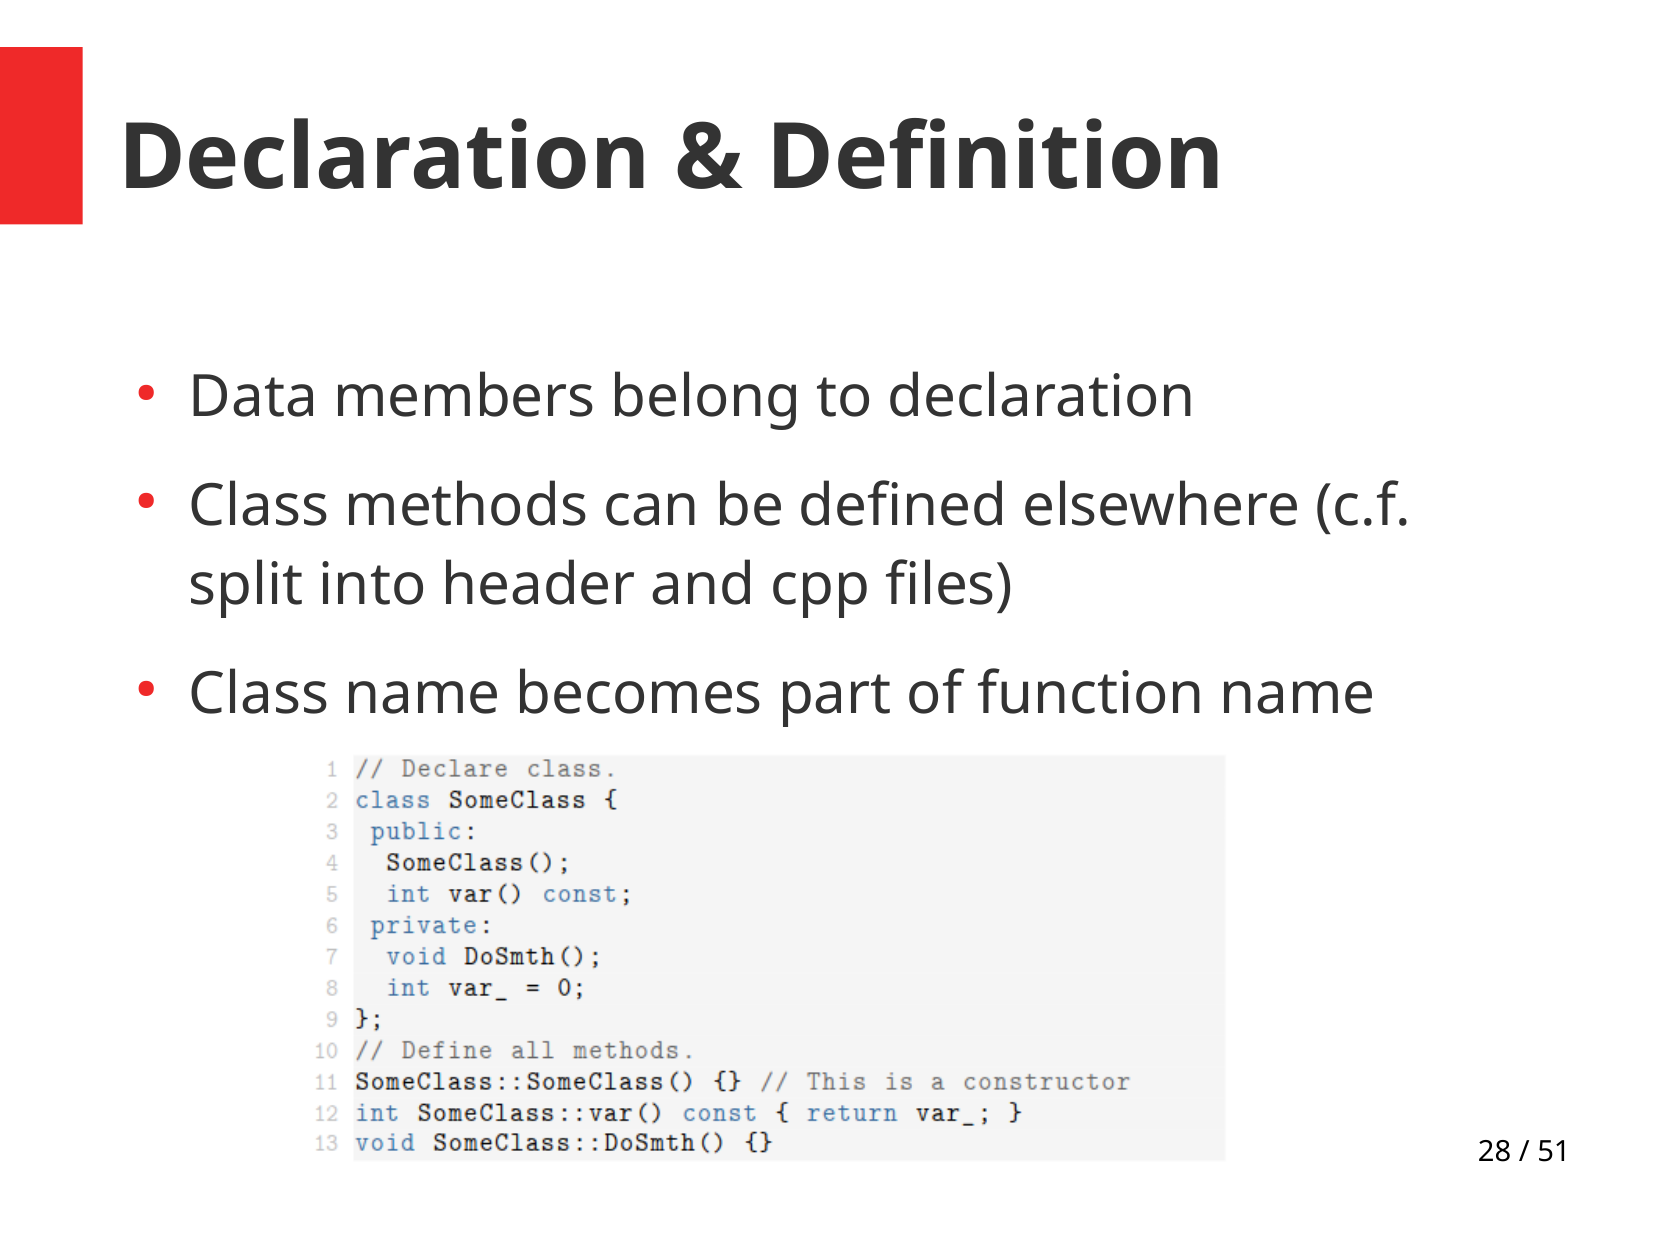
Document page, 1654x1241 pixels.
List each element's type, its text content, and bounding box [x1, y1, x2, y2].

title Declaration & Definition [118, 49, 1571, 257]
picture [307, 744, 1234, 1165]
list Data members belong to declaration Class methods can be defined elsewhere (c.f. split into header and cpp files) Class name becomes part of function name [118, 354, 1536, 1074]
